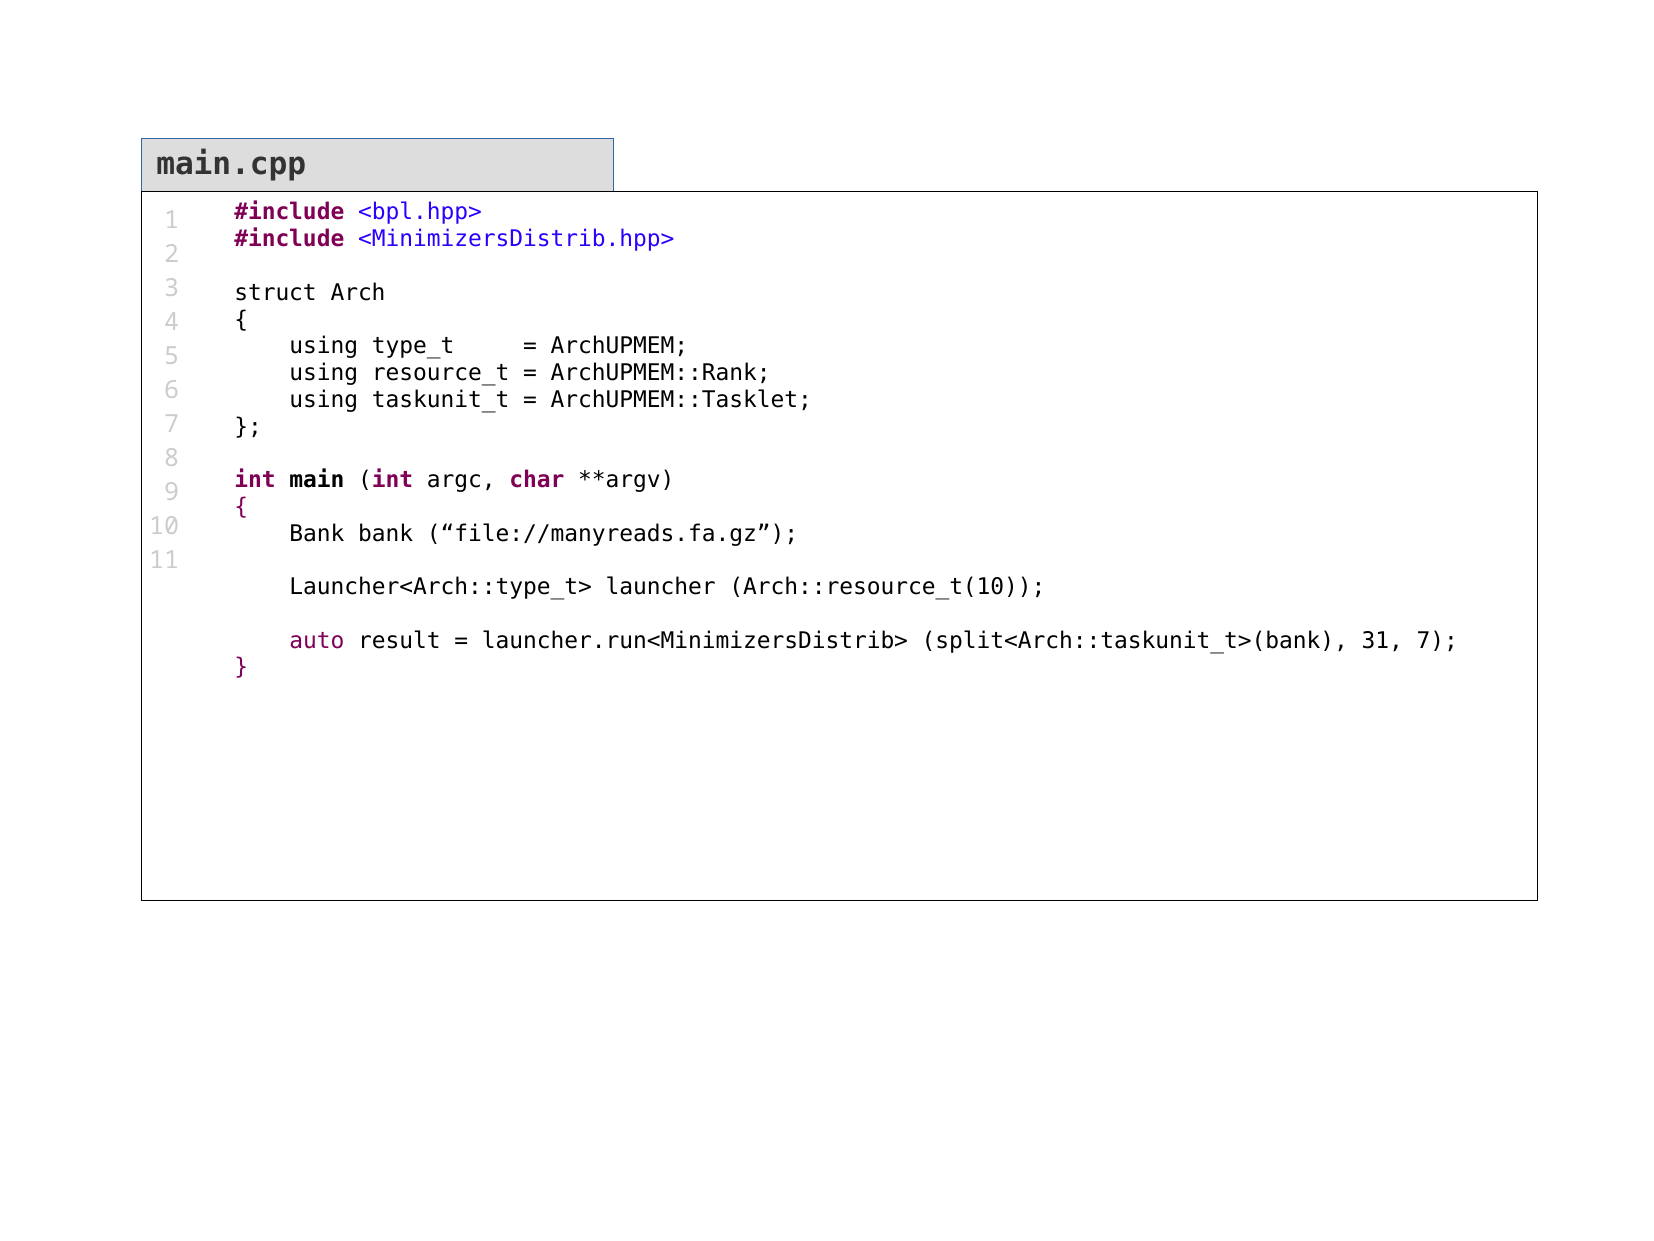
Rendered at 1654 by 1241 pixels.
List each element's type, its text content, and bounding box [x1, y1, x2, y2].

text_box main.cpp [141, 138, 614, 191]
text_box 1 2 3 4 5 6 7 8 9 10 11 [134, 193, 141, 532]
text_box #include <bpl.hpp> #include <MinimizersDistrib.hpp> struct Arch { using type_t = ArchUPMEM; using resource_t = ArchUPMEM::Rank; using taskunit_t = ArchUPMEM::Tasklet; }; int main (int argc, char **argv) { Bank bank (“file://manyreads.fa.gz”); Launcher<Arch::type_t> launcher (Arch::resource_t(10)); auto result = launcher.run<MinimizersDistrib> (split<Arch::taskunit_t>(bank), 31, 7); } [141, 191, 1538, 901]
